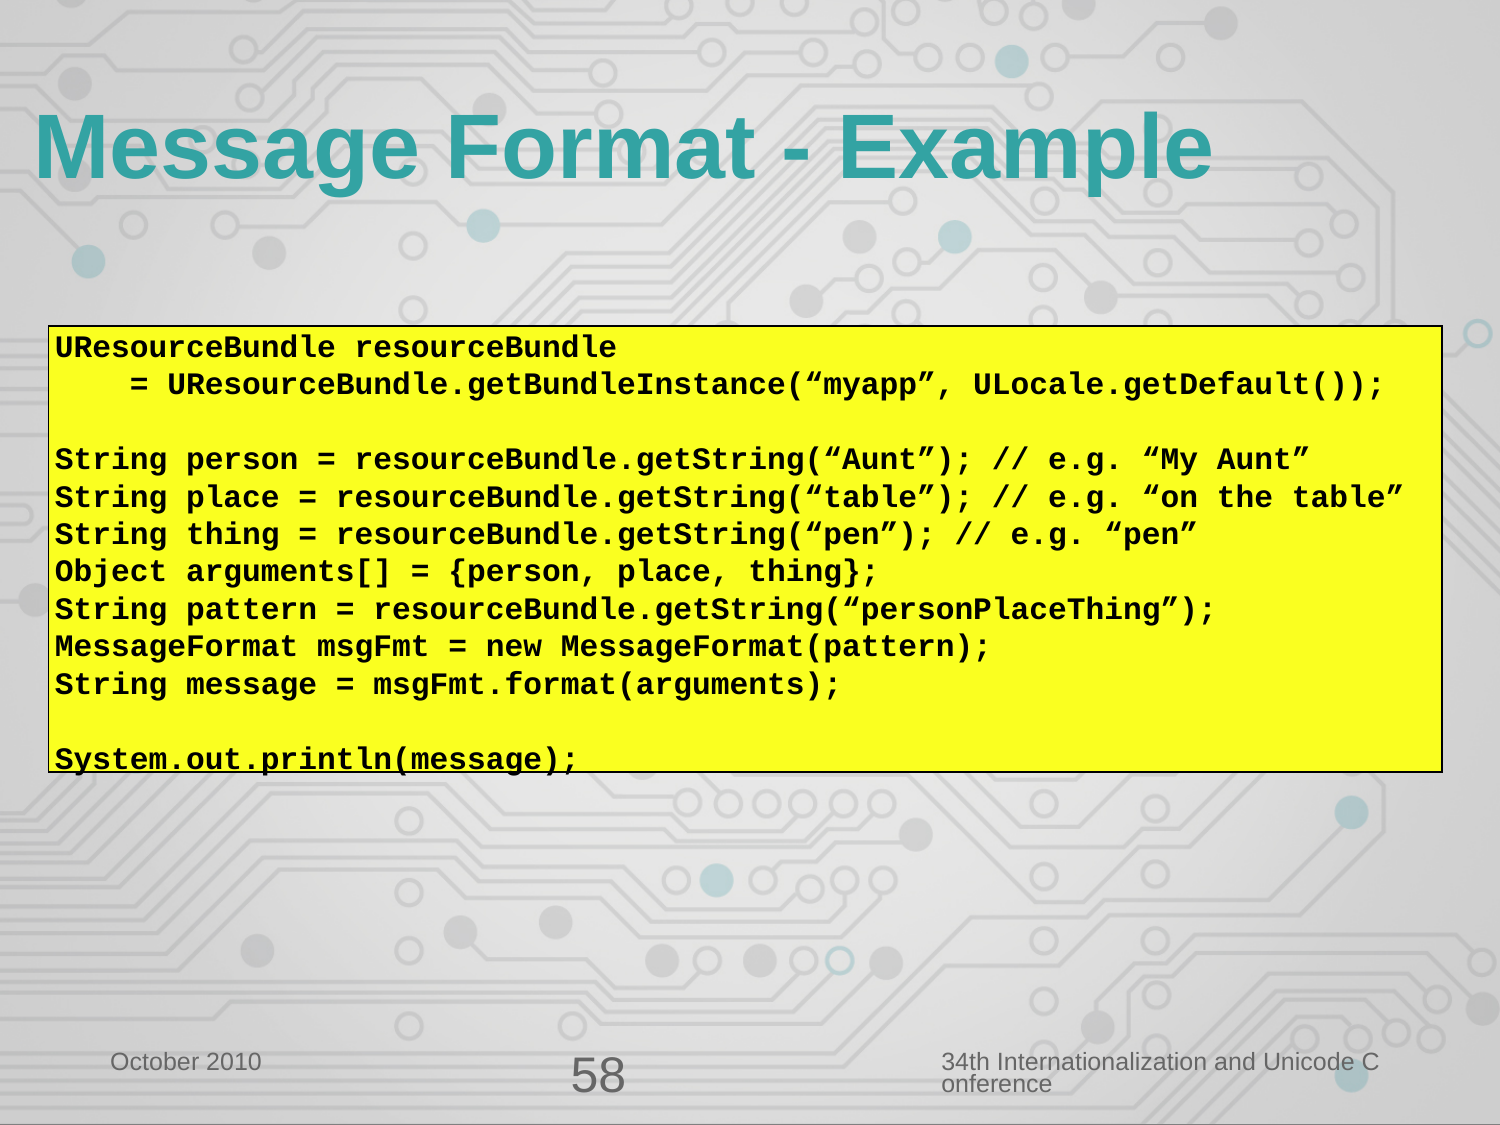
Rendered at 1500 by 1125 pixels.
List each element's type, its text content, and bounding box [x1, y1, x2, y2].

title Message Format - Example [25, 0, 1378, 207]
text_box UResourceBundle resourceBundle = UResourceBundle.getBundleInstance(“myapp”, ULocale.getDefault()); String person = resourceBundle.getString(“Aunt”); // e.g. “My Aunt” String place = resourceBundle.getString(“table”); // e.g. “on the table” String thing = resourceBundle.getString(“pen”); // e.g. “pen” Object arguments[] = {person, place, thing}; String pattern = resourceBundle.getString(“personPlaceThing”); MessageFormat msgFmt = new MessageFormat(pattern); String message = msgFmt.format(arguments); System.out.println(message); [48, 325, 1443, 772]
picture [0, 0, 1500, 1124]
